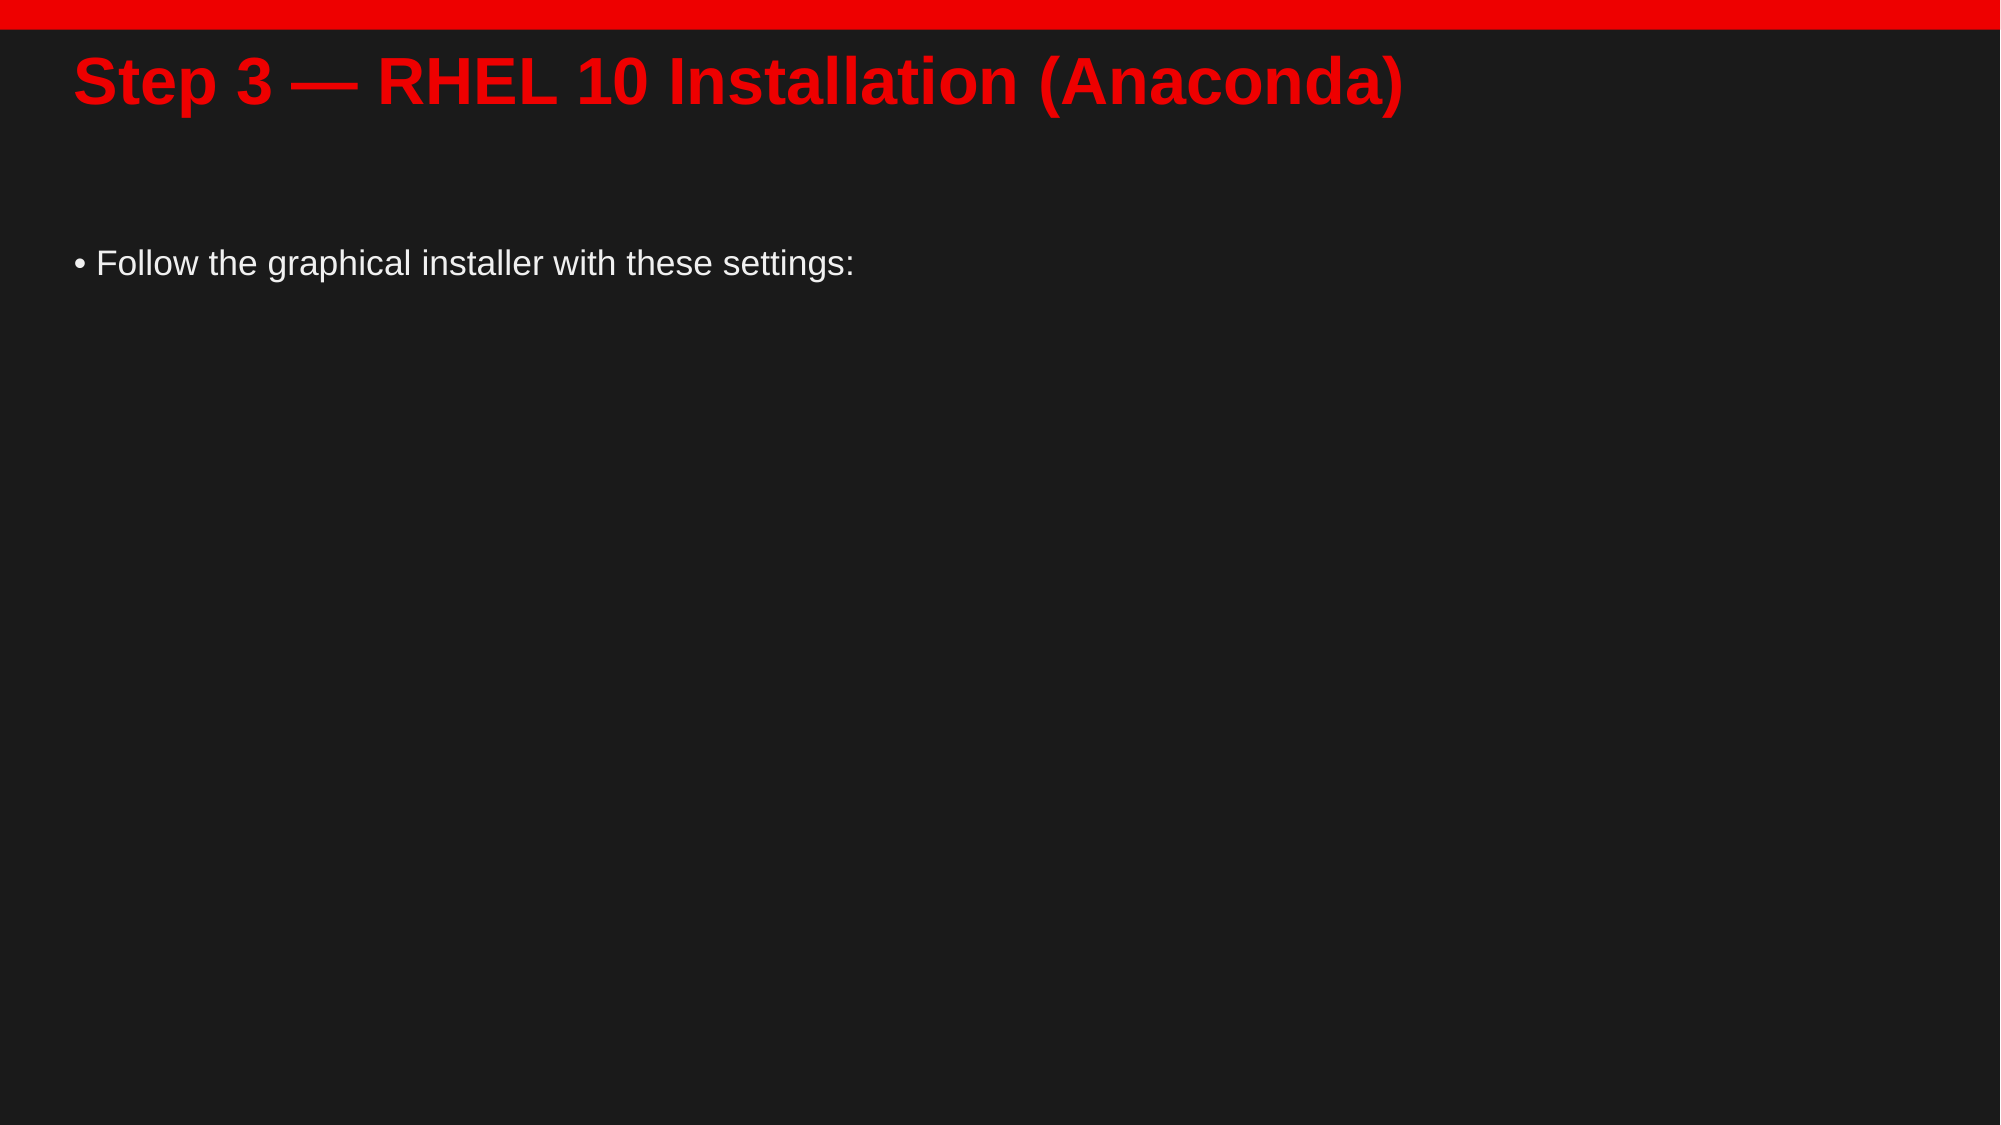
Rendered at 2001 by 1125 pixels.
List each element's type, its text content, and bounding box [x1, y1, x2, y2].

text_box Step 3 — RHEL 10 Installation (Anaconda) [59, 36, 1942, 208]
text_box • Follow the graphical installer with these settings: [59, 236, 1942, 1037]
text_box [0, 0, 2001, 30]
